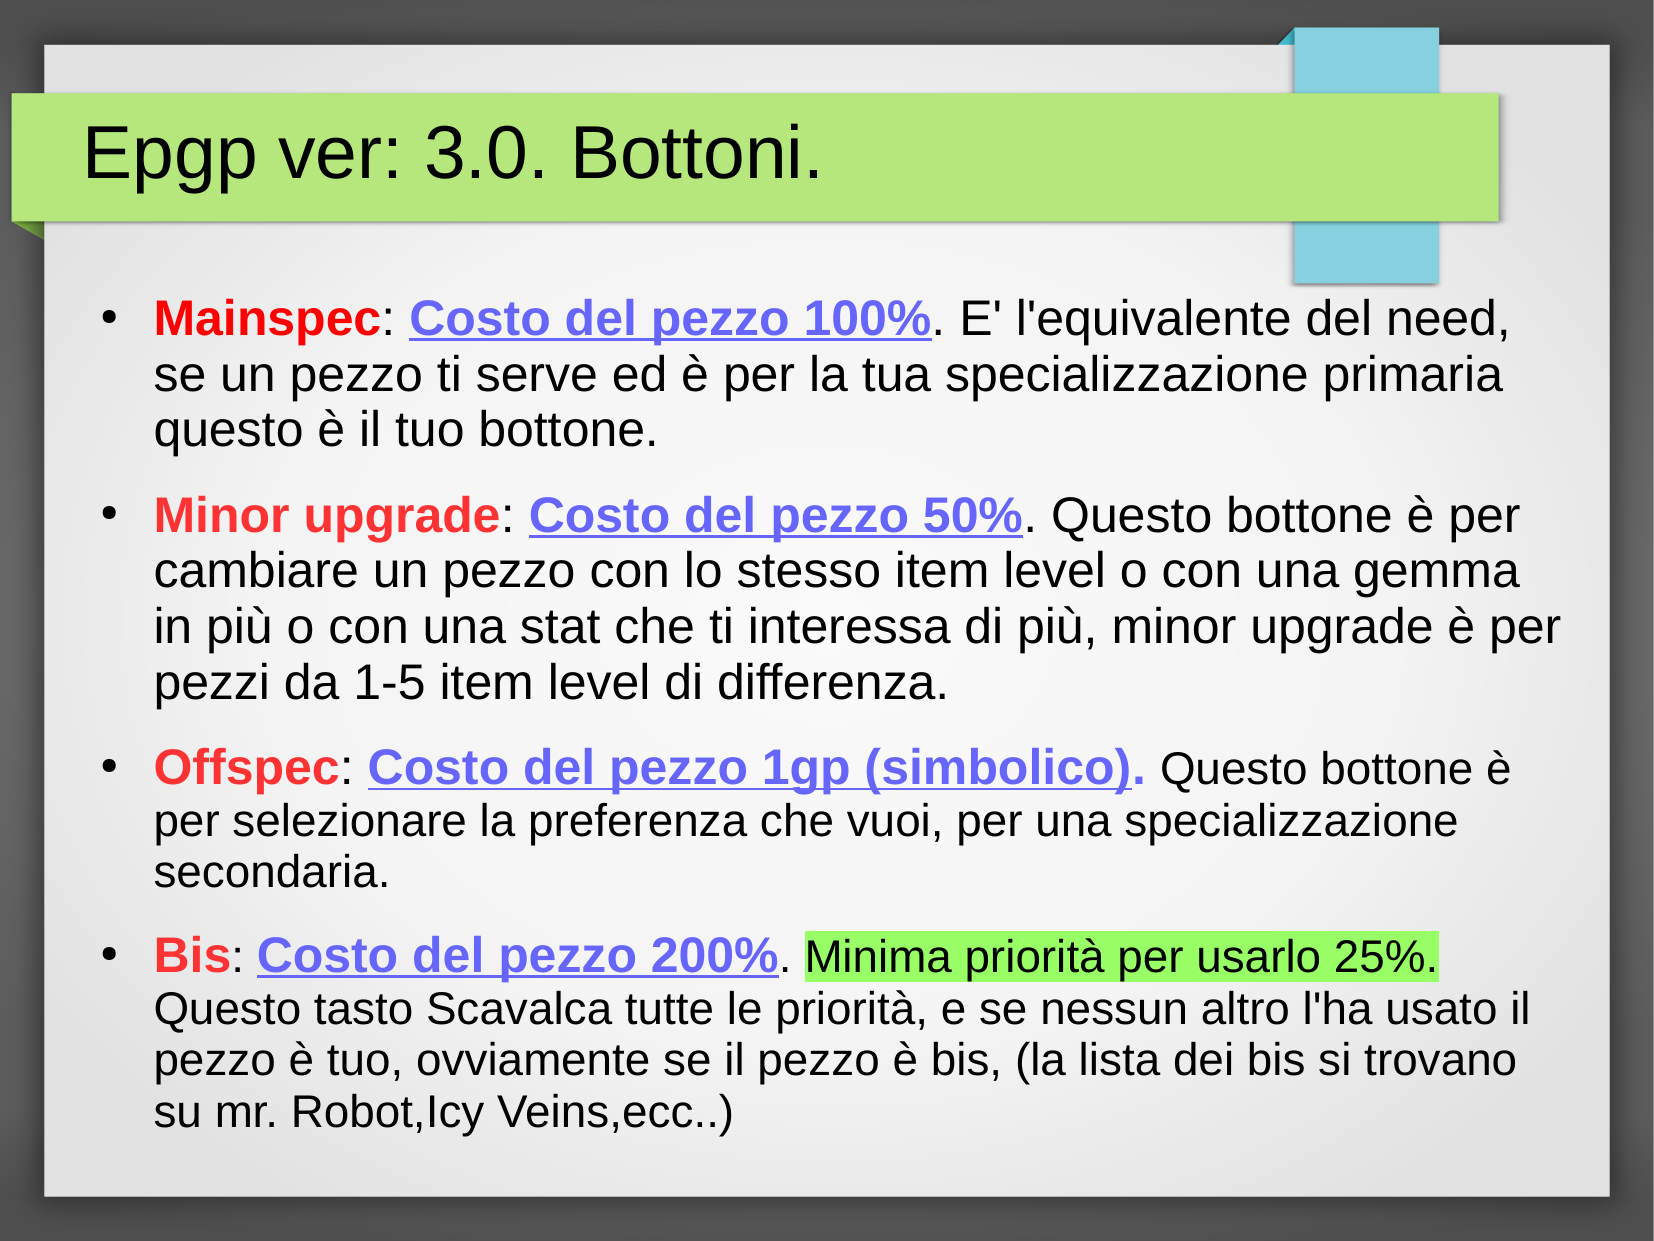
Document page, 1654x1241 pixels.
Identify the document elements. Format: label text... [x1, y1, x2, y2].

list Mainspec: Costo del pezzo 100%. E' l'equivalente del need, se un pezzo ti serve ed è per la tua specializzazione primaria questo è il tuo bottone. Minor upgrade: Costo del pezzo 50%. Questo bottone è per cambiare un pezzo con lo stesso item level o con una gemma in più o con una stat che ti interessa di più, minor upgrade è per pezzi da 1-5 item level di differenza. Offspec: Costo del pezzo 1gp (simbolico). Questo bottone è per selezionare la preferenza che vuoi, per una specializzazione secondaria. Bis: Costo del pezzo 200%. Minima priorità per usarlo 25%. Questo tasto Scavalca tutte le priorità, e se nessun altro l'ha usato il pezzo è tuo, ovviamente se il pezzo è bis, (la lista dei bis si trovano su mr. Robot,Icy Veins,ecc..) [82, 290, 1571, 1146]
picture [0, 0, 1654, 1241]
title Epgp ver: 3.0. Bottoni. [82, 49, 1571, 257]
